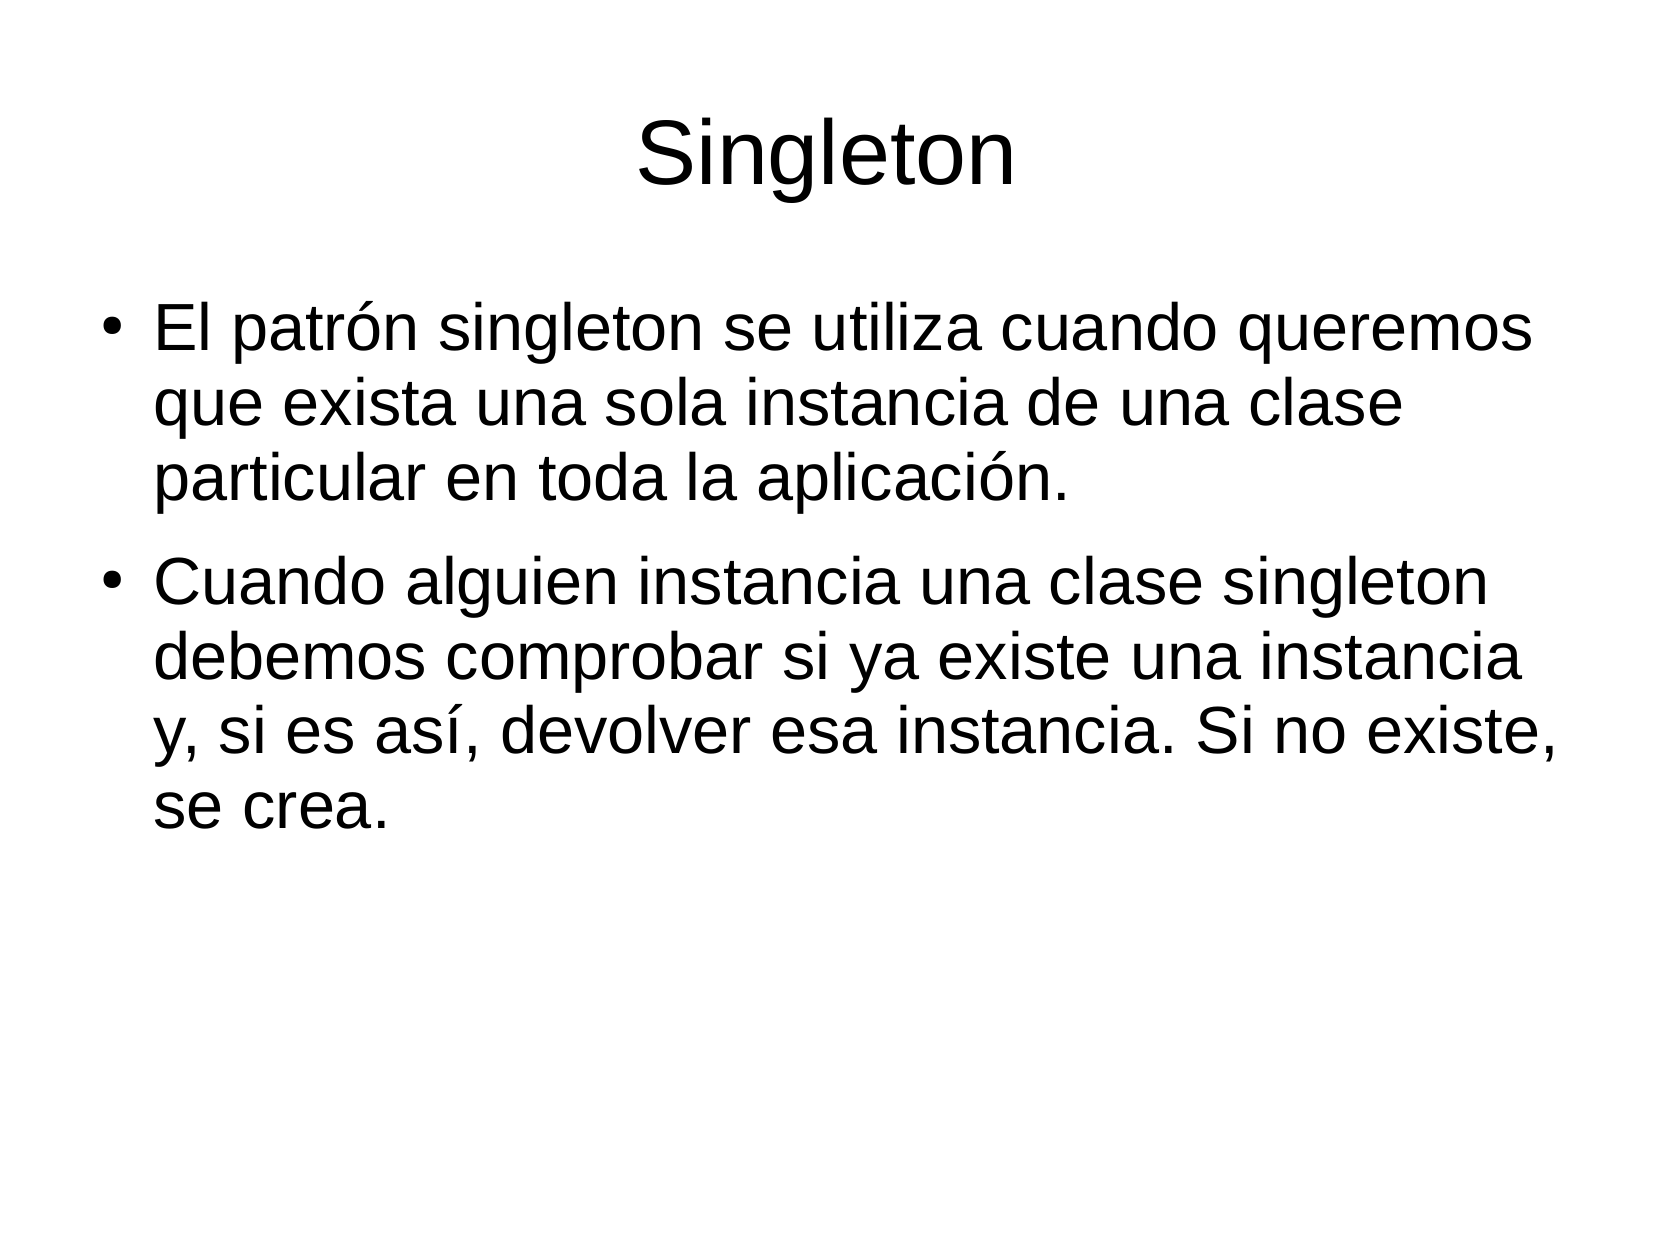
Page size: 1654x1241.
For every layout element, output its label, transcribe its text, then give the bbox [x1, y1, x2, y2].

list El patrón singleton se utiliza cuando queremos que exista una sola instancia de una clase particular en toda la aplicación. Cuando alguien instancia una clase singleton debemos comprobar si ya existe una instancia y, si es así, devolver esa instancia. Si no existe, se crea. [82, 290, 1571, 1109]
title Singleton [82, 49, 1571, 257]
